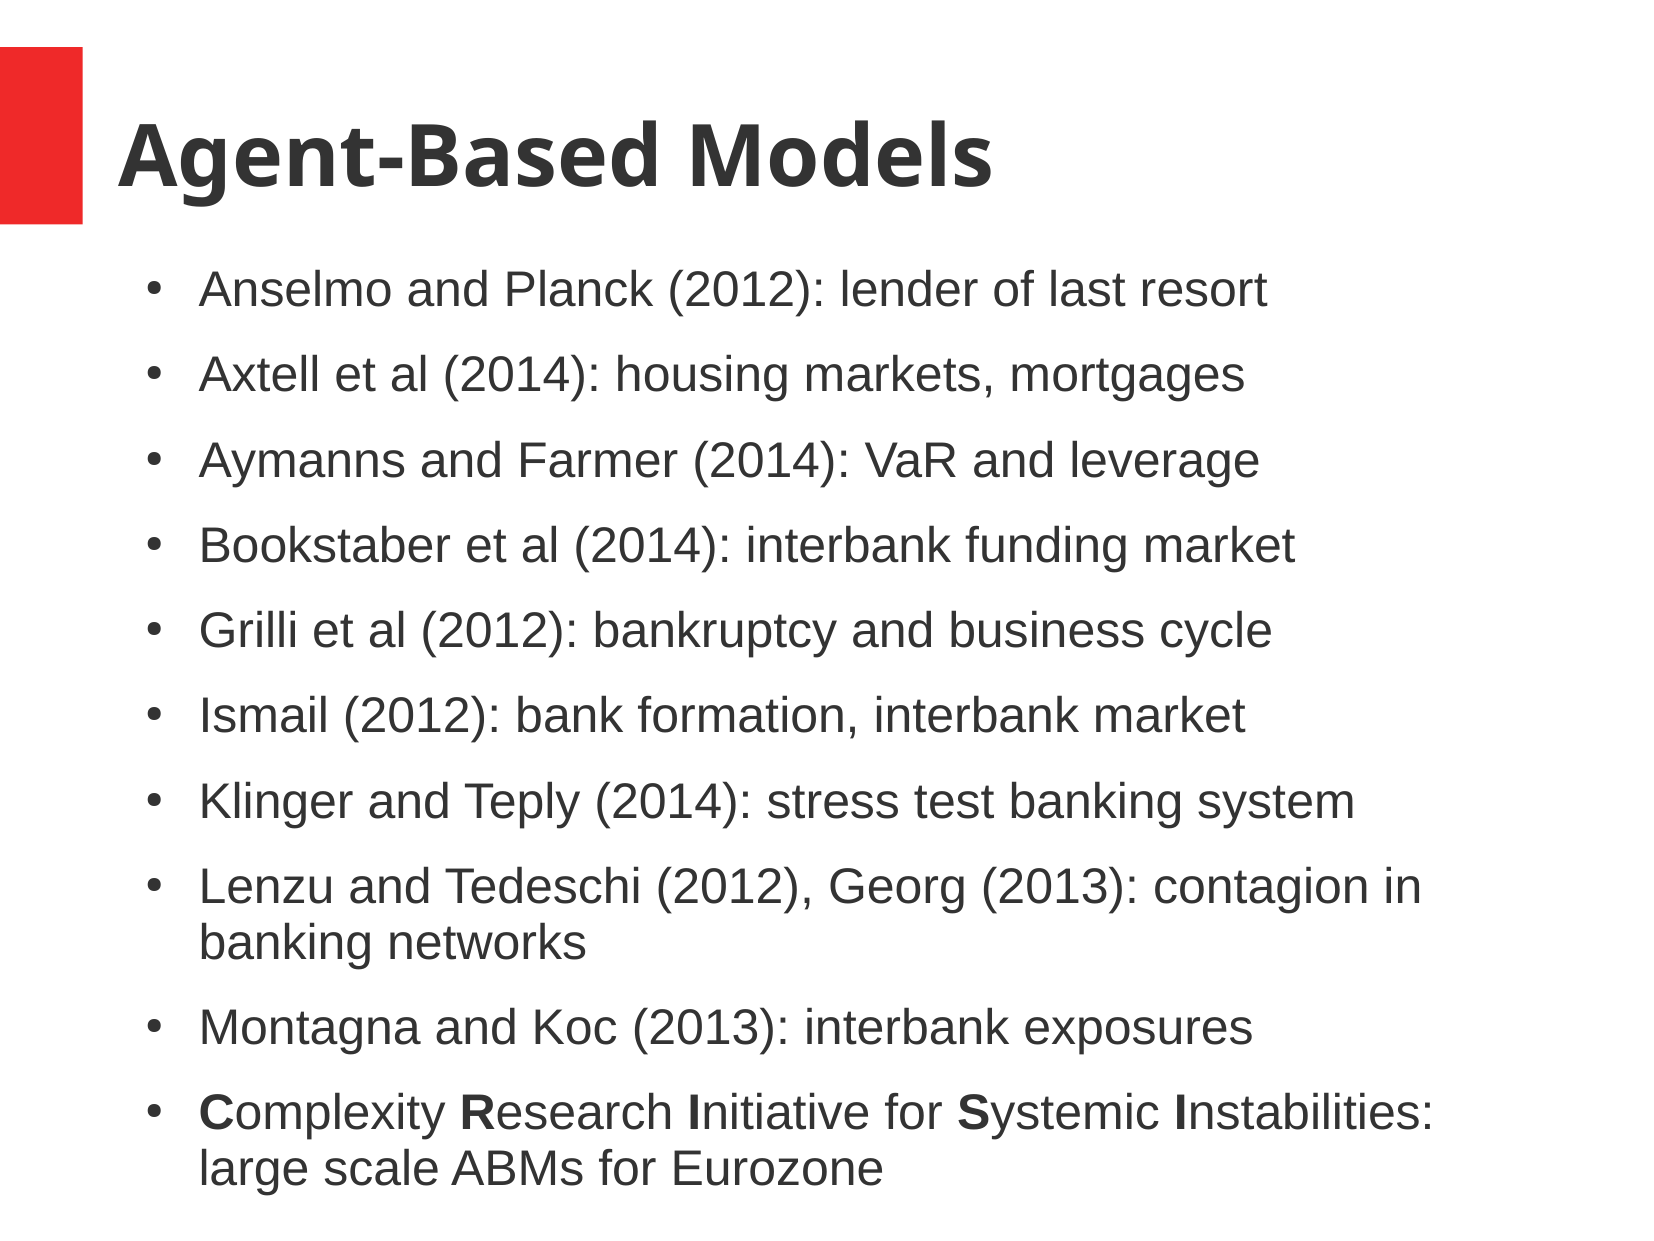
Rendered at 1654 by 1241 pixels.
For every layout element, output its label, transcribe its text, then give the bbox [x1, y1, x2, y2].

list Anselmo and Planck (2012): lender of last resort Axtell et al (2014): housing markets, mortgages Aymanns and Farmer (2014): VaR and leverage Bookstaber et al (2014): interbank funding market Grilli et al (2012): bankruptcy and business cycle Ismail (2012): bank formation, interbank market Klinger and Teply (2014): stress test banking system Lenzu and Tedeschi (2012), Georg (2013): contagion in banking networks Montagna and Koc (2013): interbank exposures Complexity Research Initiative for Systemic Instabilities: large scale ABMs for Eurozone [127, 261, 1546, 1111]
title Agent-Based Models [118, 49, 1571, 257]
